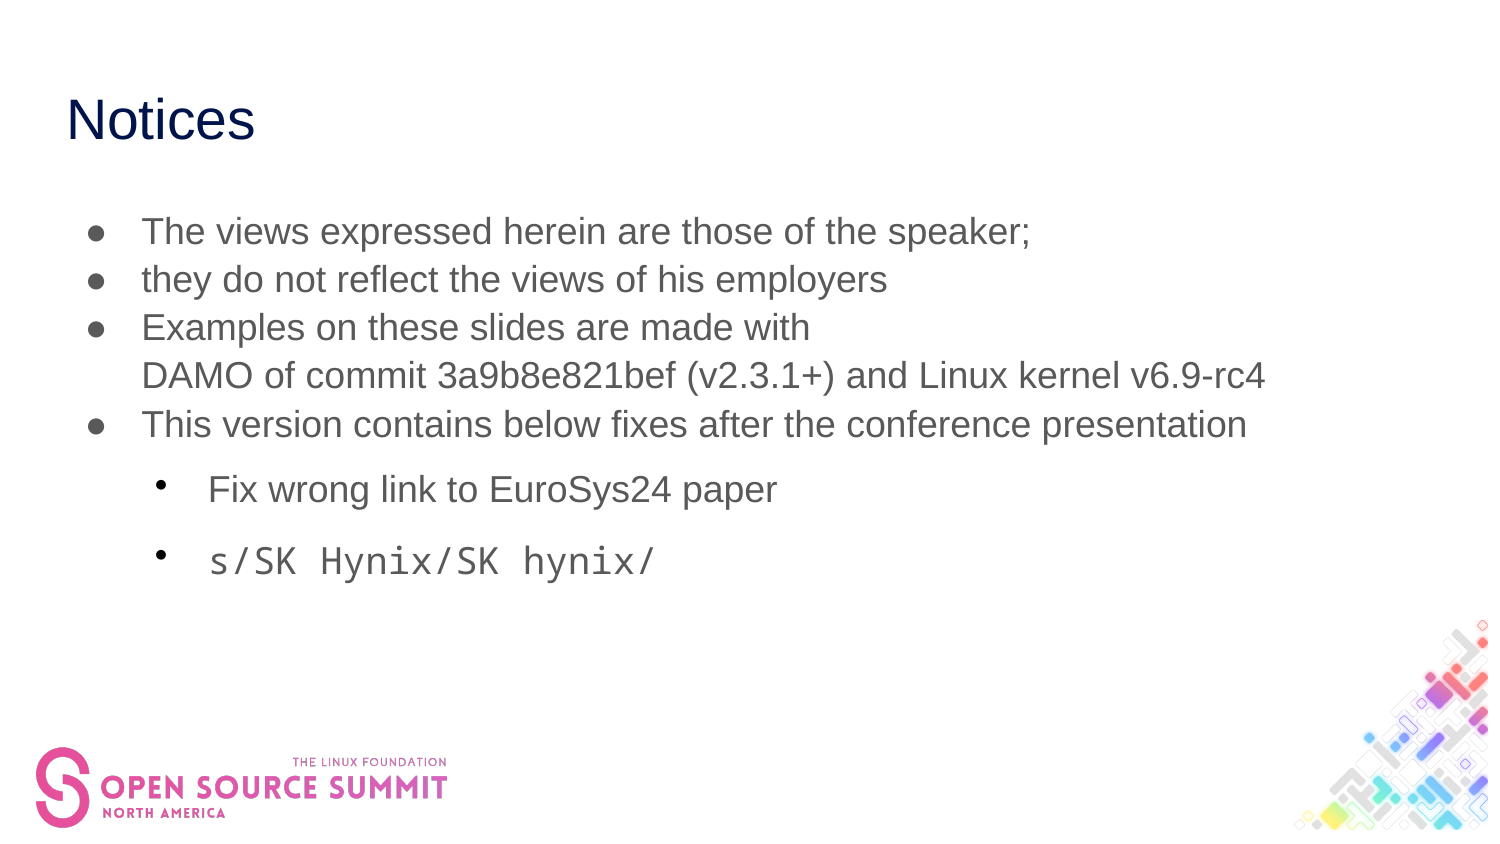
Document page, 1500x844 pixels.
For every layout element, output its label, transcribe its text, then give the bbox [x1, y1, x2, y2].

title Notices [51, 72, 1449, 167]
picture [36, 747, 447, 828]
picture [1294, 620, 1488, 830]
list The views expressed herein are those of the speaker; they do not reflect the views of his employers Examples on these slides are made with DAMO of commit 3a9b8e821bef (v2.3.1+) and Linux kernel v6.9-rc4 This version contains below fixes after the conference presentation Fix wrong link to EuroSys24 paper s/SK Hynix/SK hynix/ [51, 189, 1449, 734]
